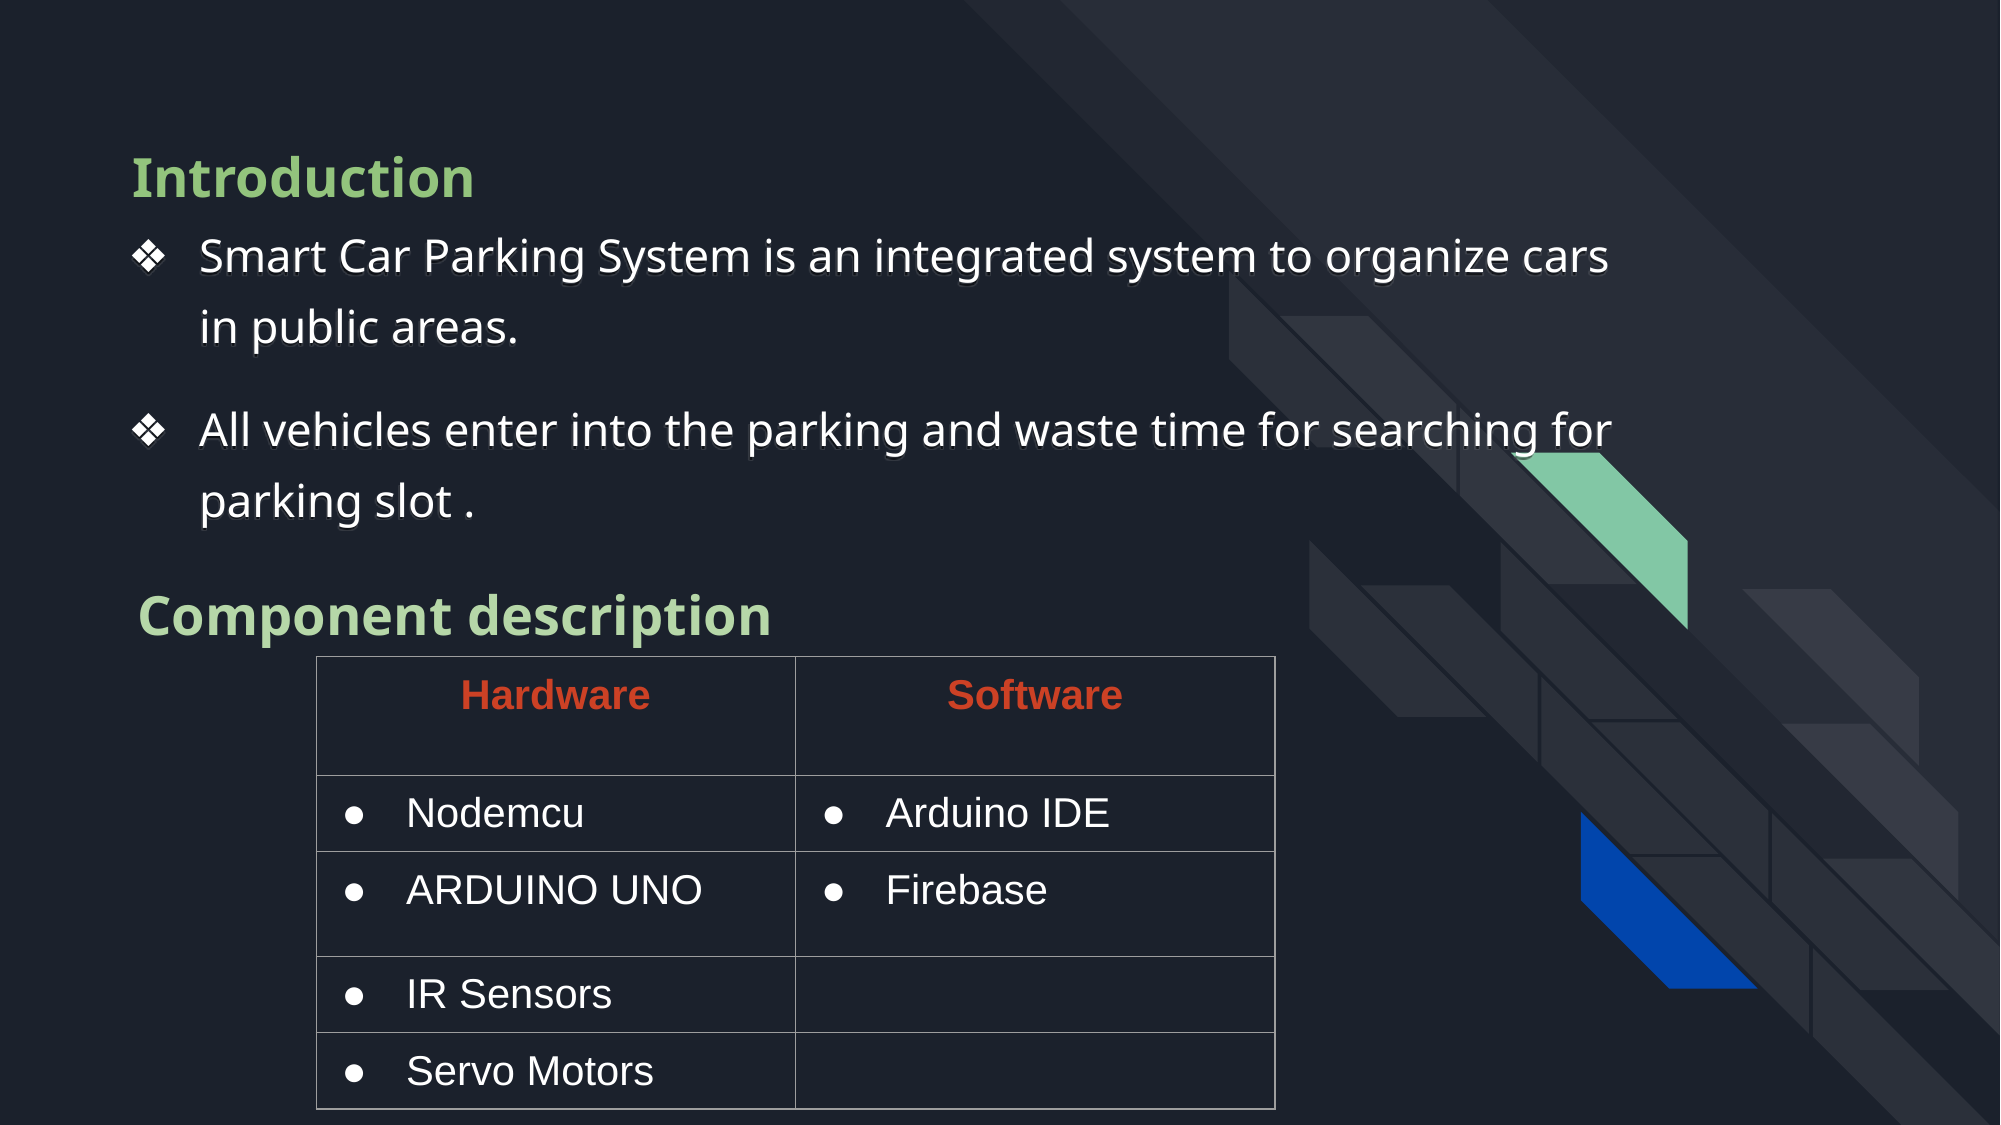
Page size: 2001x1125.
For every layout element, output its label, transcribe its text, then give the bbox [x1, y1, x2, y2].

list Smart Car Parking System is an integrated system to organize cars in public areas. All vehicles enter into the parking and waste time for searching for parking slot . [105, 195, 1645, 555]
table_cell [796, 1033, 1274, 1108]
table_cell ARDUINO UNO [317, 852, 795, 956]
table_header Hardware [317, 657, 795, 775]
table_cell Firebase [796, 852, 1274, 956]
table_cell Arduino IDE [796, 776, 1274, 851]
table_cell IR Sensors [317, 957, 795, 1032]
table_cell Servo Motors [317, 1033, 795, 1108]
table_header Software [796, 657, 1274, 775]
table_cell Nodemcu [317, 776, 795, 851]
text_box Component description [122, 570, 1441, 699]
title Introduction [112, 45, 1116, 195]
table_cell [796, 957, 1274, 1032]
